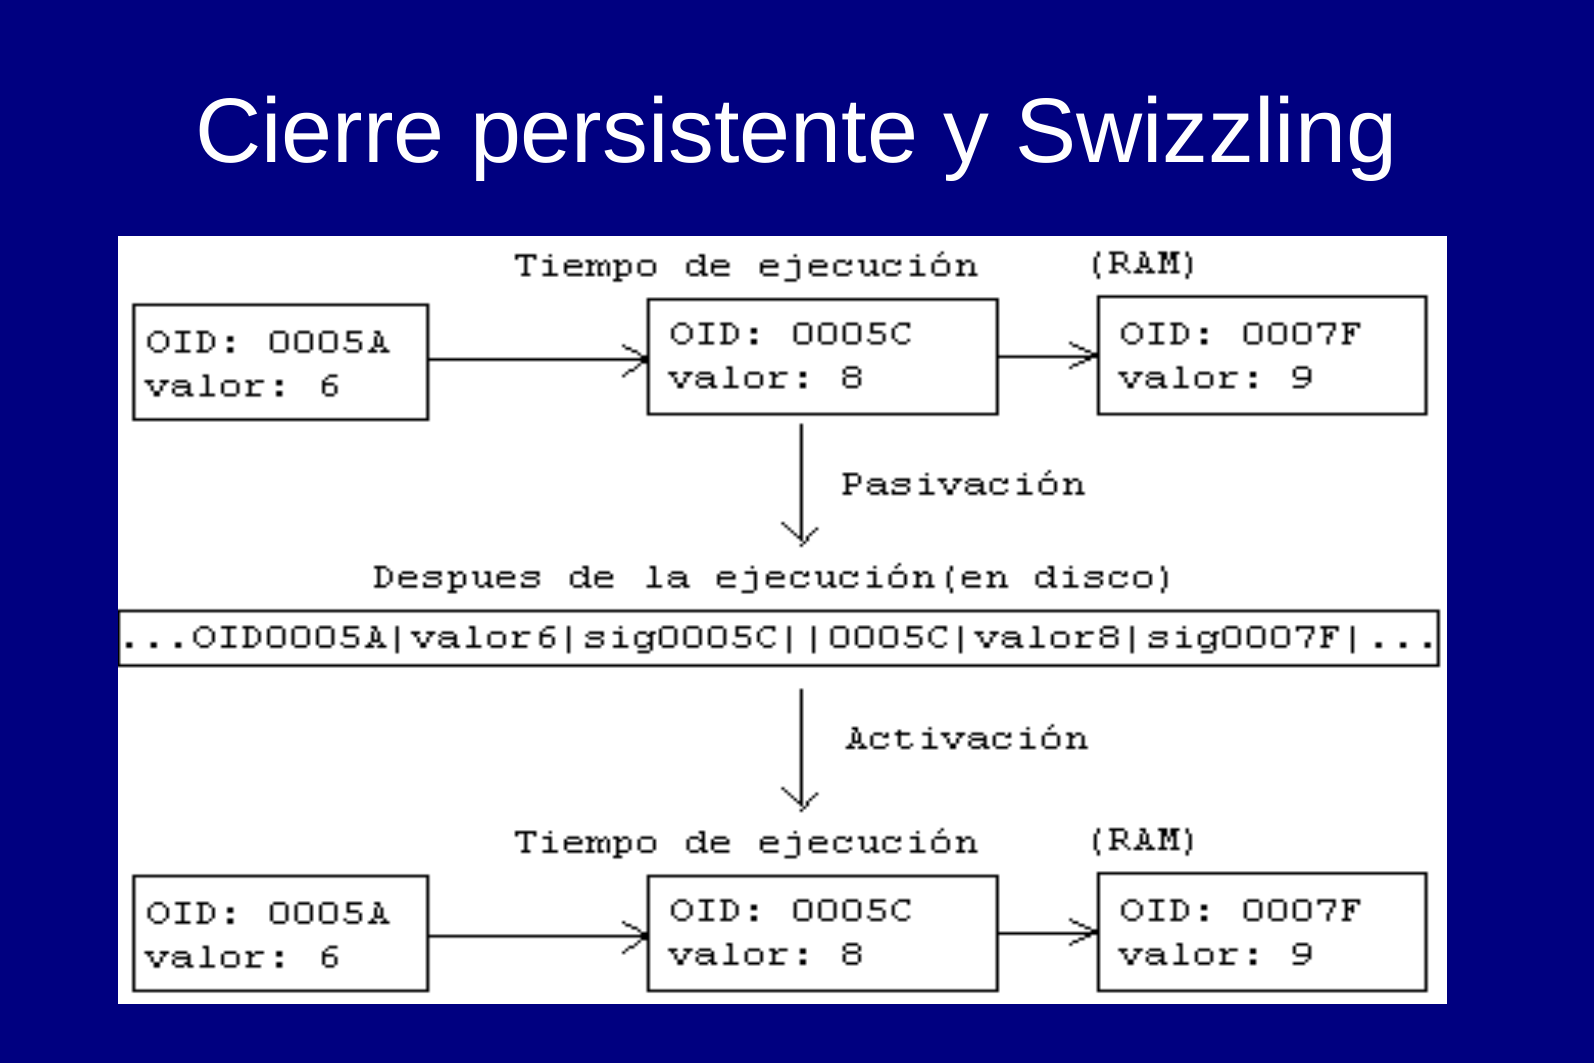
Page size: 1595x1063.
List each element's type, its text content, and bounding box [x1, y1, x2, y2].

picture [118, 236, 1447, 1004]
title Cierre persistente y Swizzling [79, 42, 1515, 220]
